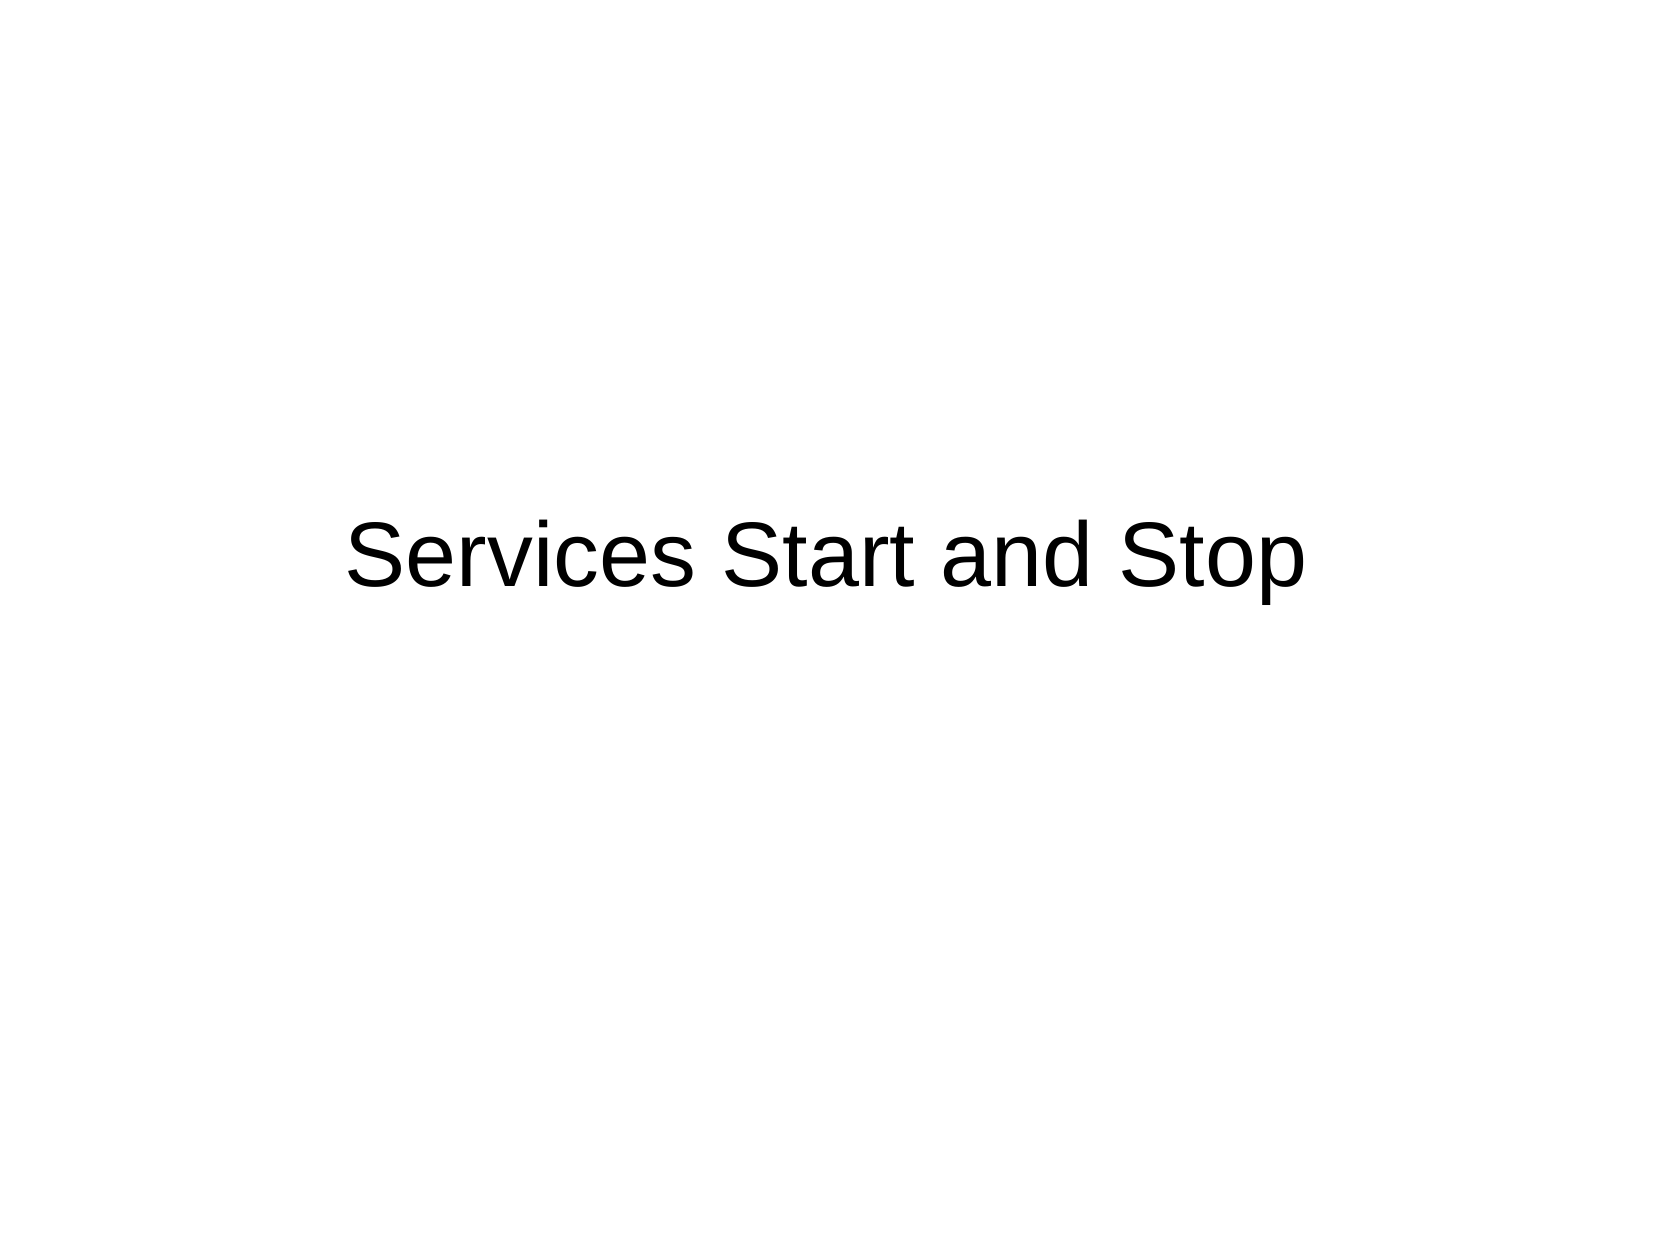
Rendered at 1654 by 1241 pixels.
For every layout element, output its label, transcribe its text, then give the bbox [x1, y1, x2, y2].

title Services Start and Stop [82, 451, 1571, 659]
